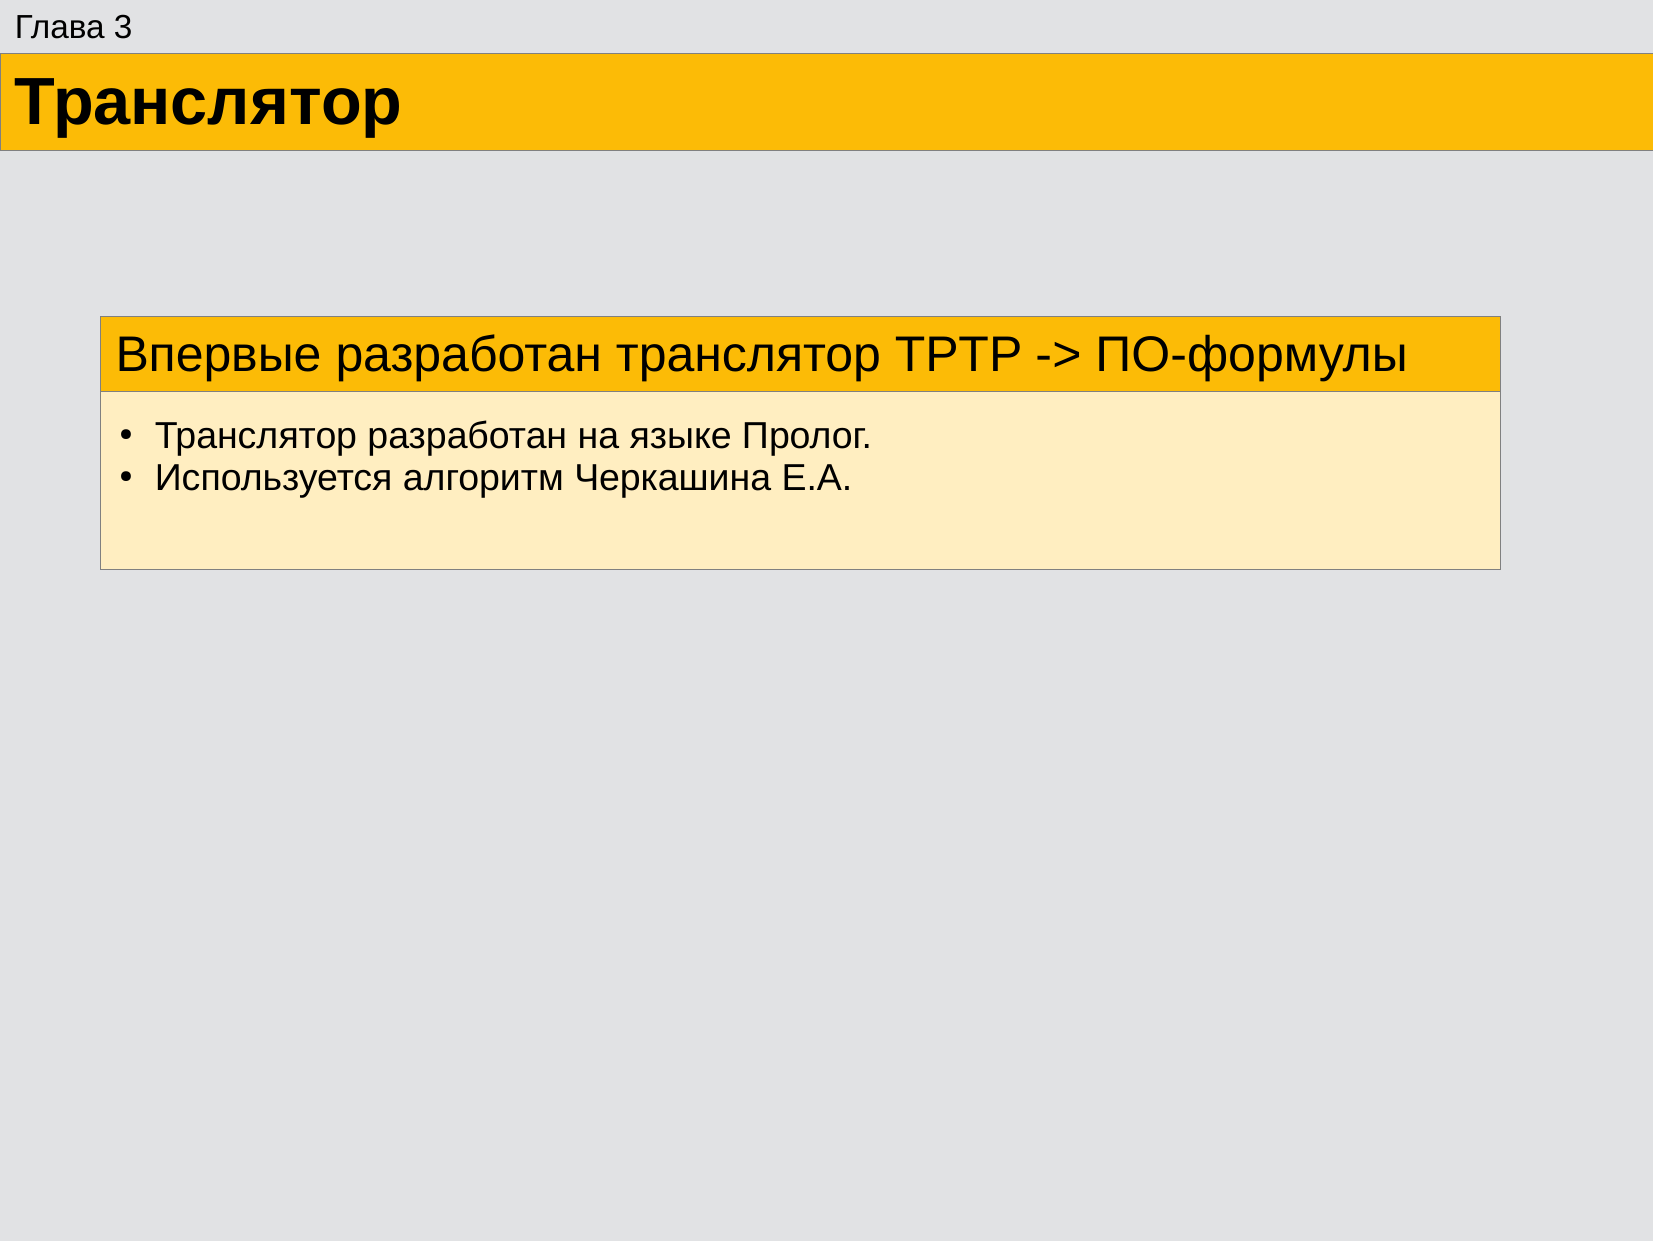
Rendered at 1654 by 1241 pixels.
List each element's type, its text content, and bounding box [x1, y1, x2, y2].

text_box [100, 392, 1501, 570]
text_box Транслятор [0, 53, 1653, 151]
text_box Транслятор разработан на языке Пролог. Используется алгоритм Черкашина Е.А. [104, 407, 1101, 610]
text_box Глава 3 [0, 1, 129, 58]
text_box Впервые разработан транслятор TPTP -> ПО-формулы [100, 316, 1501, 392]
